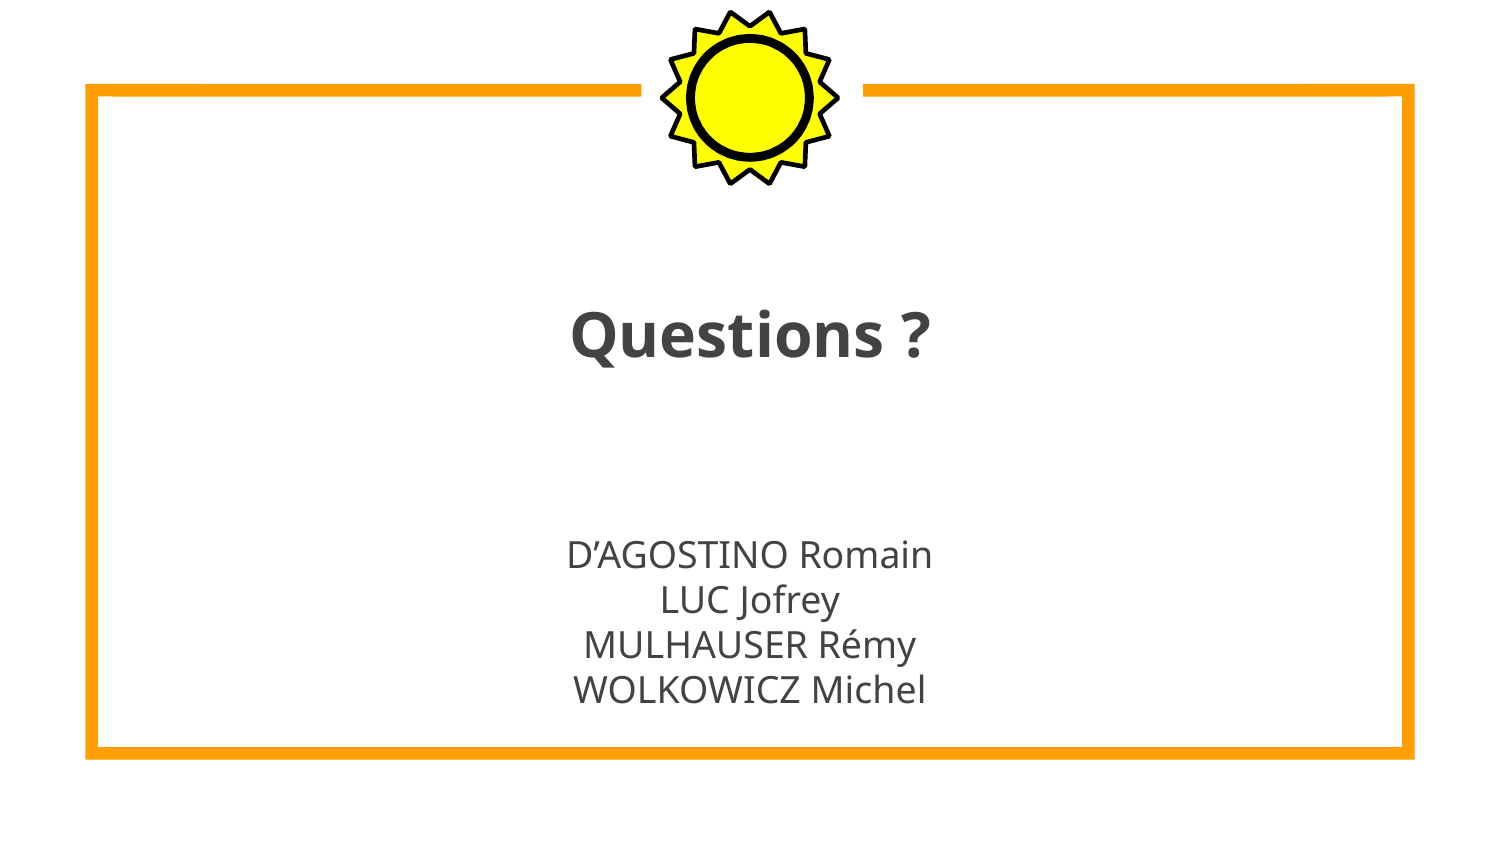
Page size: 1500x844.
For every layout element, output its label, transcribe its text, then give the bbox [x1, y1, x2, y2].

text_box D’AGOSTINO Romain LUC Jofrey MULHAUSER Rémy WOLKOWICZ Michel [209, 516, 1291, 730]
text_box [661, 11, 839, 184]
list Questions ? [209, 256, 1291, 386]
